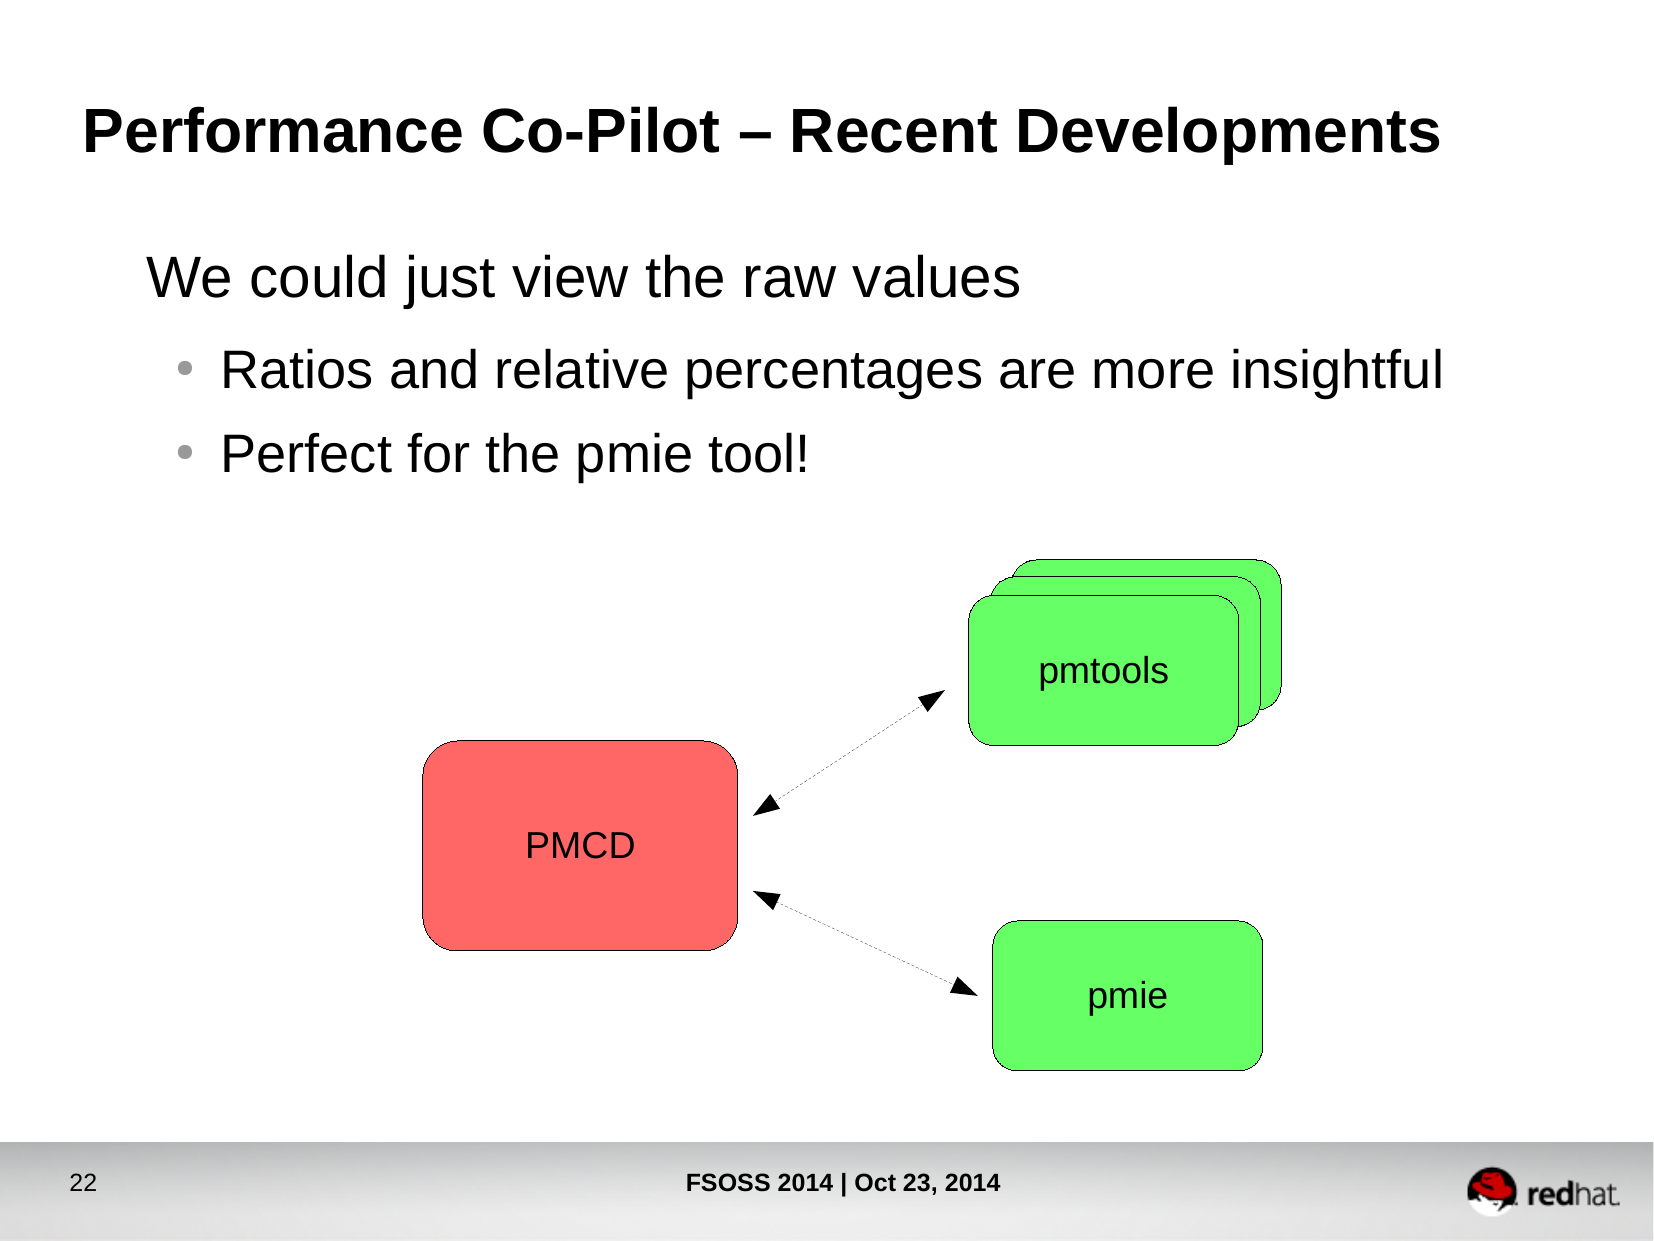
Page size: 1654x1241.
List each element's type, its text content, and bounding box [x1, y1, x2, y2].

list We could just view the raw values Ratios and relative percentages are more insightful Perfect for the pmie tool! [86, 244, 1576, 1039]
text_box pmie [992, 920, 1263, 1071]
picture [0, 1142, 1654, 1241]
text_box [991, 559, 1282, 727]
title Performance Co-Pilot – Recent Developments [82, 37, 1571, 226]
text_box pmtools [968, 595, 1239, 746]
text_box PMCD [422, 740, 738, 951]
